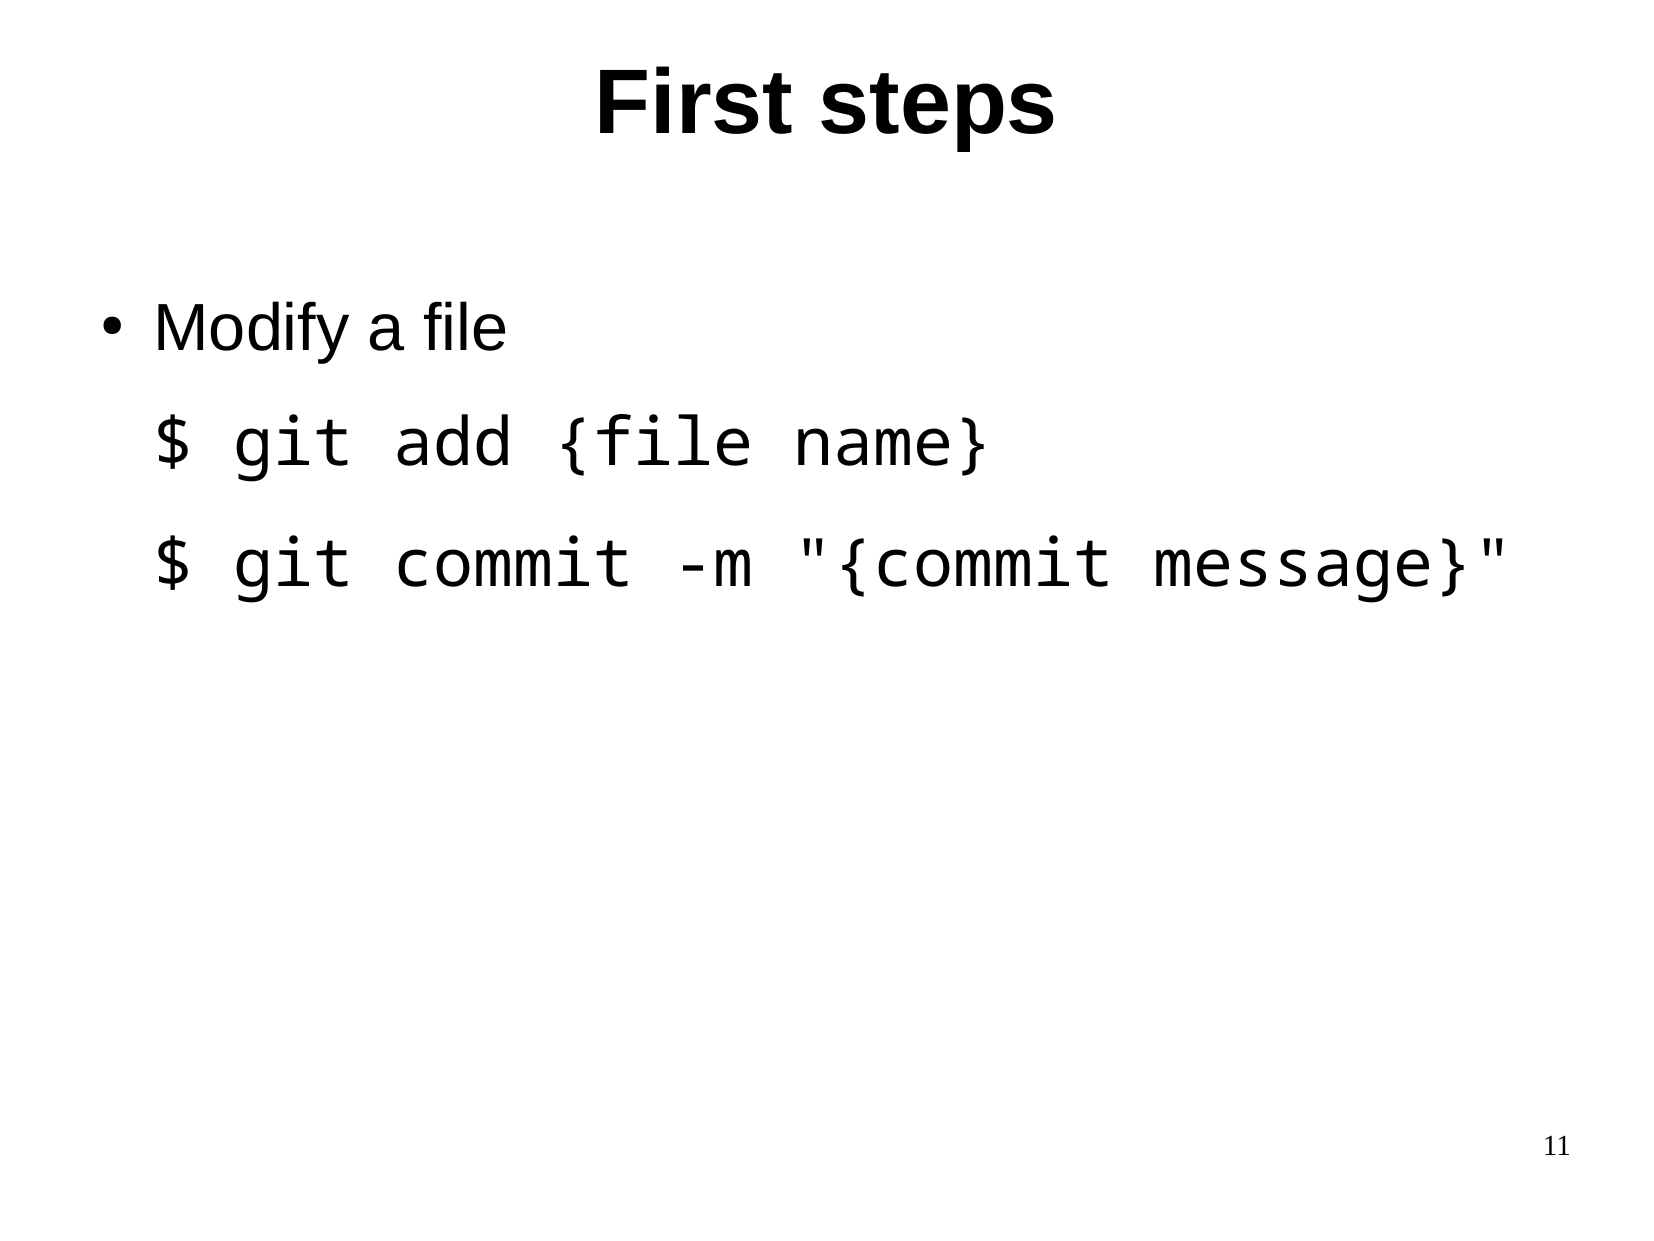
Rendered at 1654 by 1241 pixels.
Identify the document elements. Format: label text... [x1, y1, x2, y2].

title First steps [82, 49, 1571, 257]
list Modify a file $ git add {file name} $ git commit -m "{commit message}" [82, 290, 1571, 1010]
